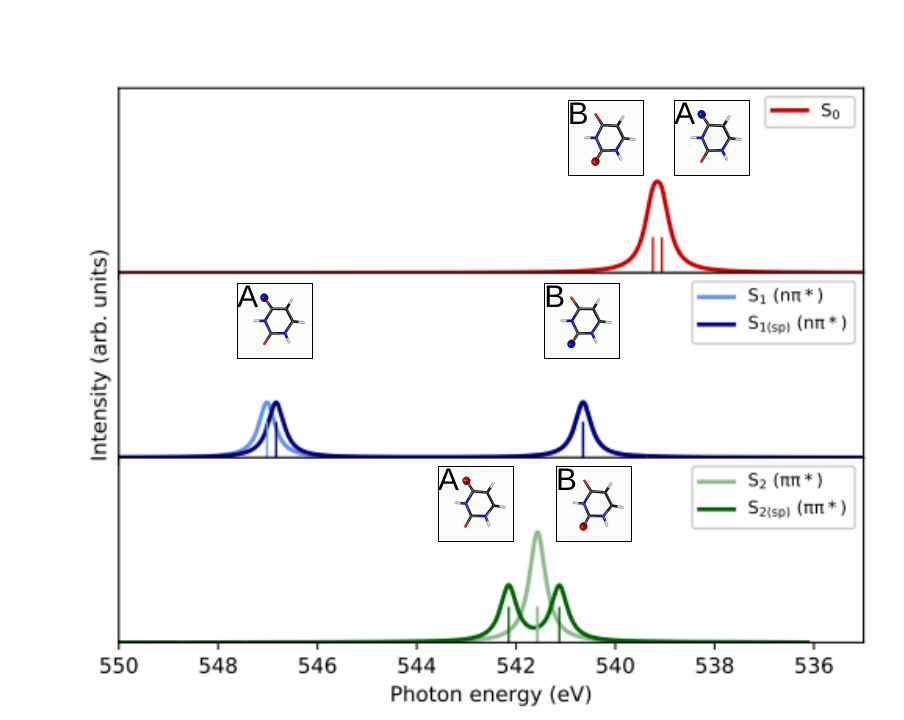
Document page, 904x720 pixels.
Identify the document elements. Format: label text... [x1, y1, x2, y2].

text_box B [541, 454, 604, 512]
text_box B [553, 88, 616, 146]
text_box A [222, 271, 285, 329]
text_box A [423, 454, 486, 512]
text_box B [529, 271, 592, 329]
text_box A [659, 88, 722, 146]
picture [0, 2, 903, 720]
